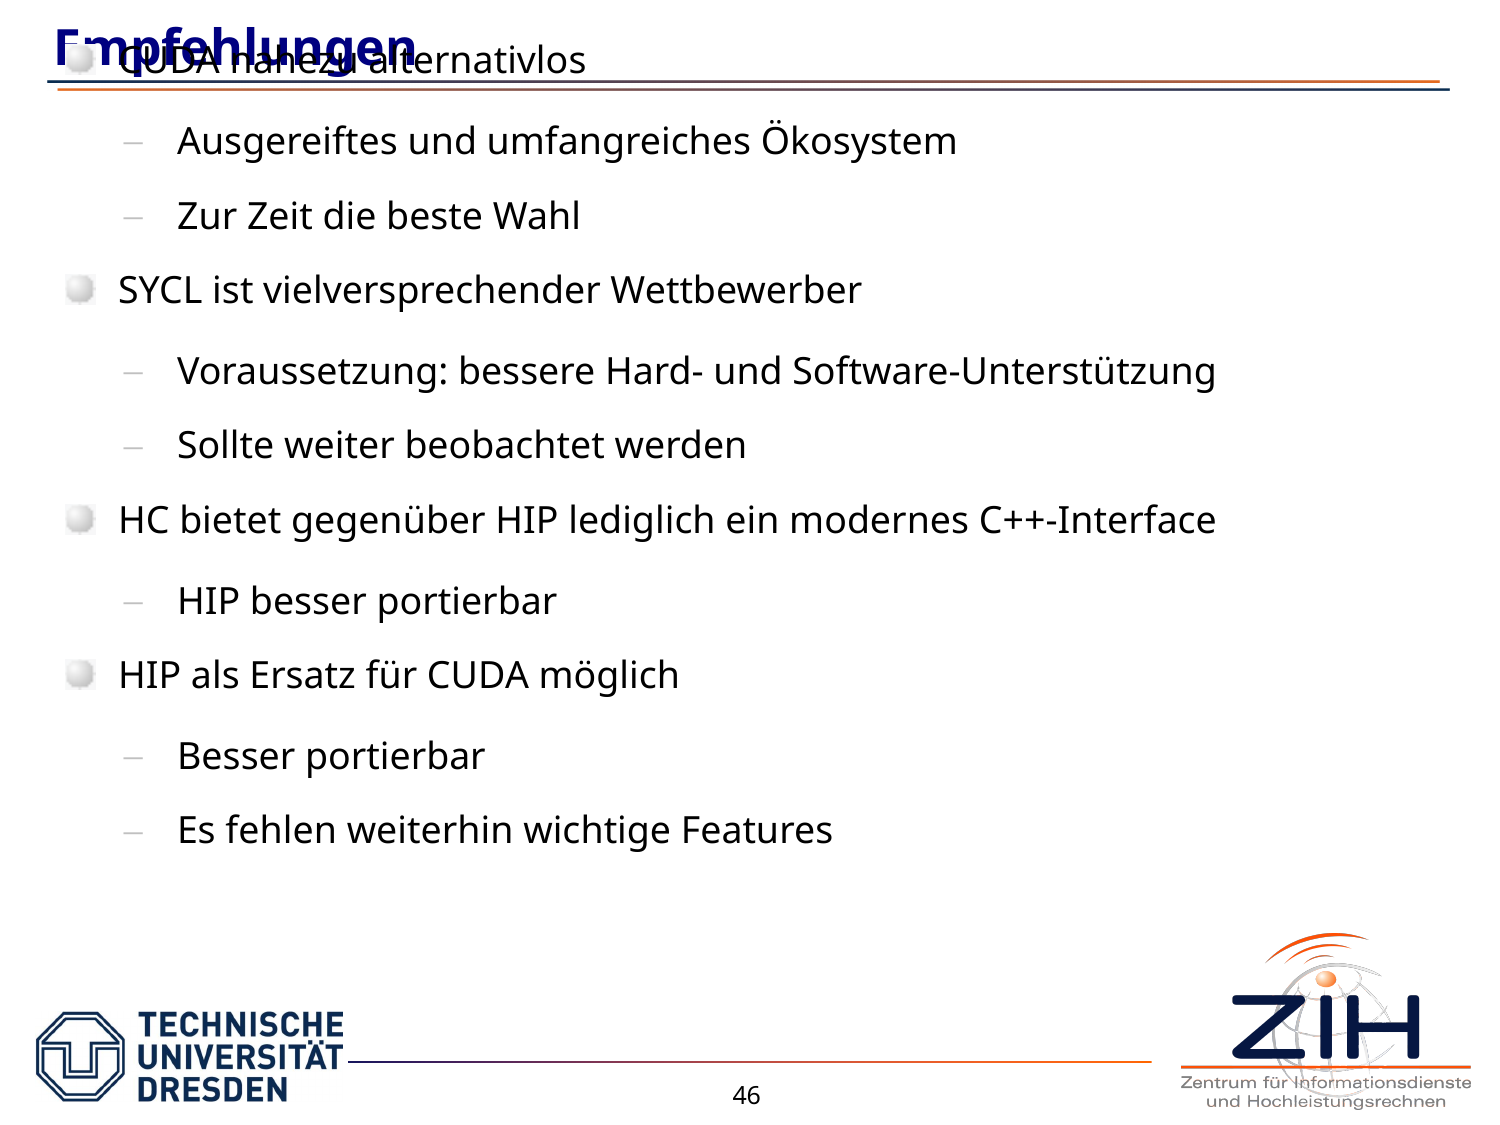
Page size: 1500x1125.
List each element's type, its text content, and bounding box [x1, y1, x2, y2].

picture [35, 1011, 343, 1102]
picture [1181, 933, 1471, 1110]
picture [47, 80, 1450, 91]
list CUDA nahezu alternativlos Ausgereiftes und umfangreiches Ökosystem Zur Zeit die beste Wahl SYCL ist vielversprechender Wettbewerber Voraussetzung: bessere Hard- und Software-Unterstützung Sollte weiter beobachtet werden HC bietet gegenüber HIP lediglich ein modernes C++-Interface HIP besser portierbar HIP als Ersatz für CUDA möglich Besser portierbar Es fehlen weiterhin wichtige Features [29, 108, 1418, 781]
picture [65, 44, 96, 75]
title Empfehlungen [53, 12, 1453, 81]
